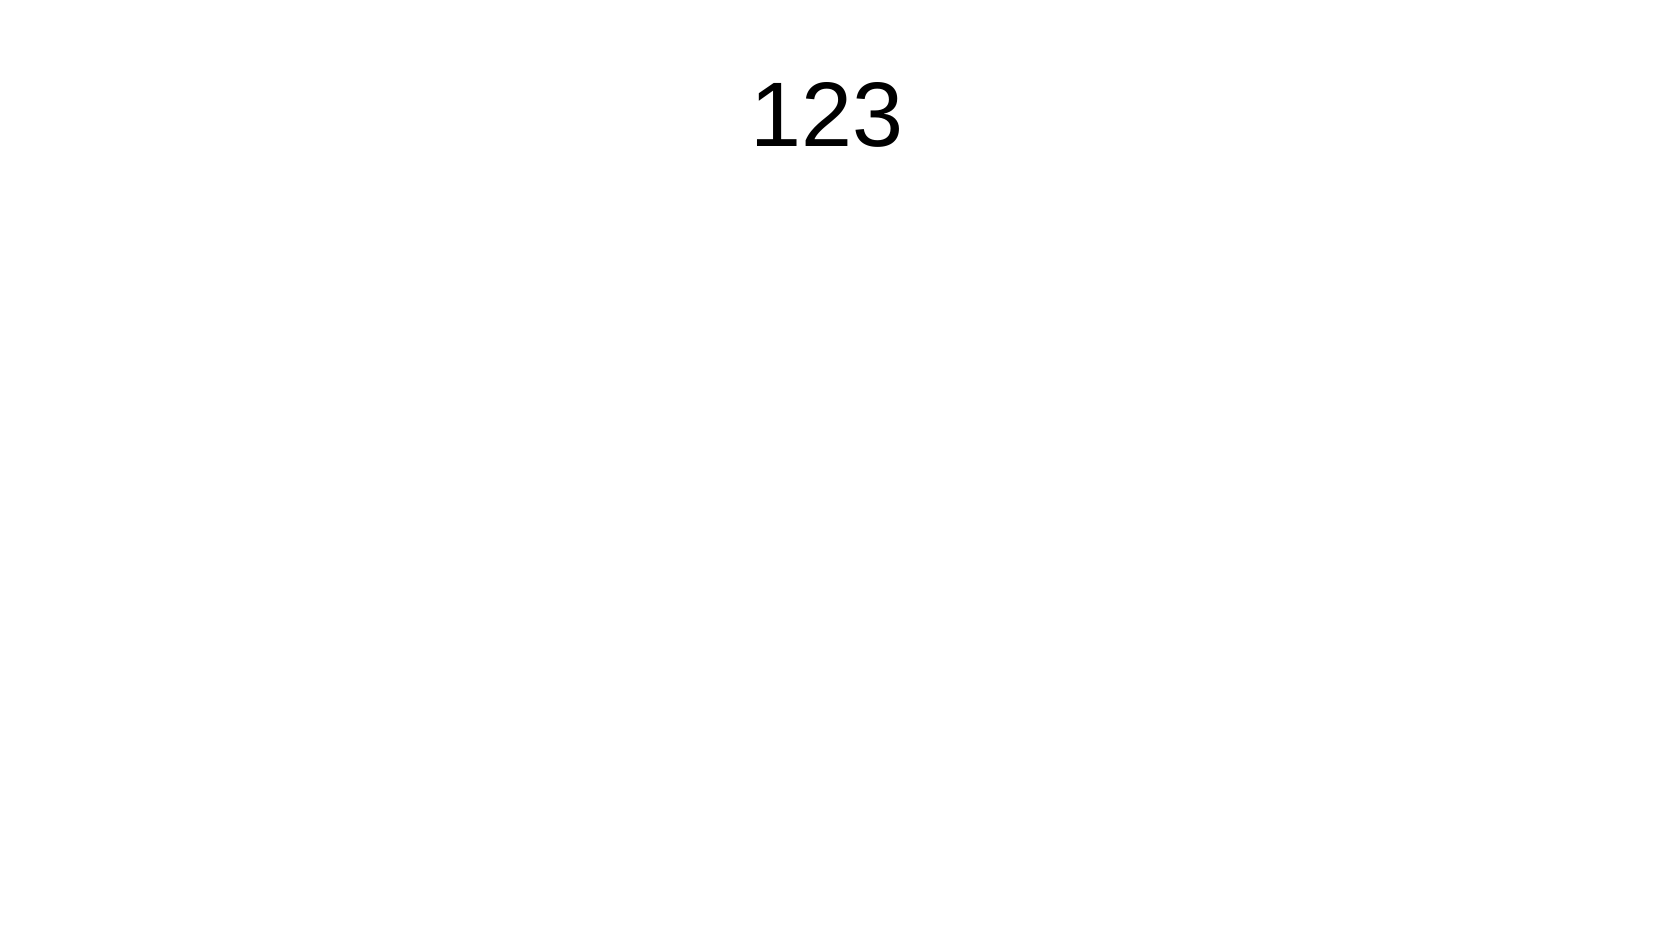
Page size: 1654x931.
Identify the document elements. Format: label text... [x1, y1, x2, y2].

title 123 [82, 37, 1571, 193]
